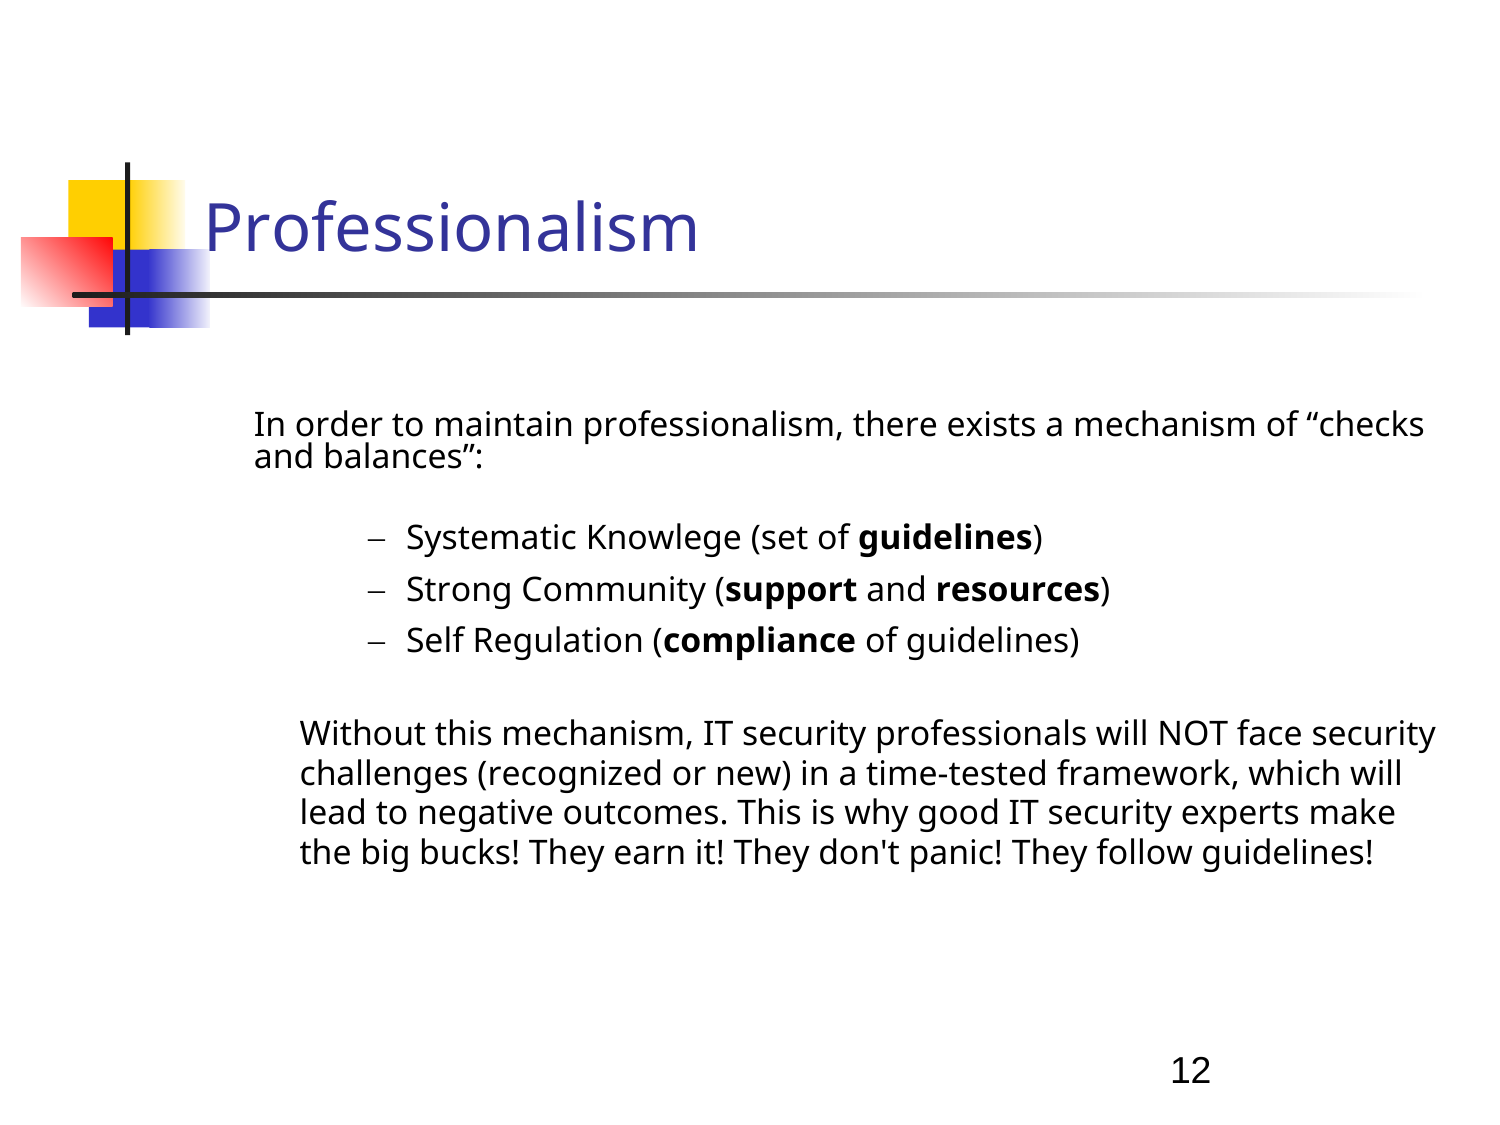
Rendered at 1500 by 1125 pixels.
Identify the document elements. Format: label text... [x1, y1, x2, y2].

list In order to maintain professionalism, there exists a mechanism of “checks and balances”: Systematic Knowlege (set of guidelines) Strong Community (support and resources) Self Regulation (compliance of guidelines) Without this mechanism, IT security professionals will NOT face security challenges (recognized or new) in a time-tested framework, which will lead to negative outcomes. This is why good IT security experts make the big bucks! They earn it! They don't panic! They follow guidelines! [193, 331, 1469, 1007]
title Professionalism [188, 35, 1468, 276]
